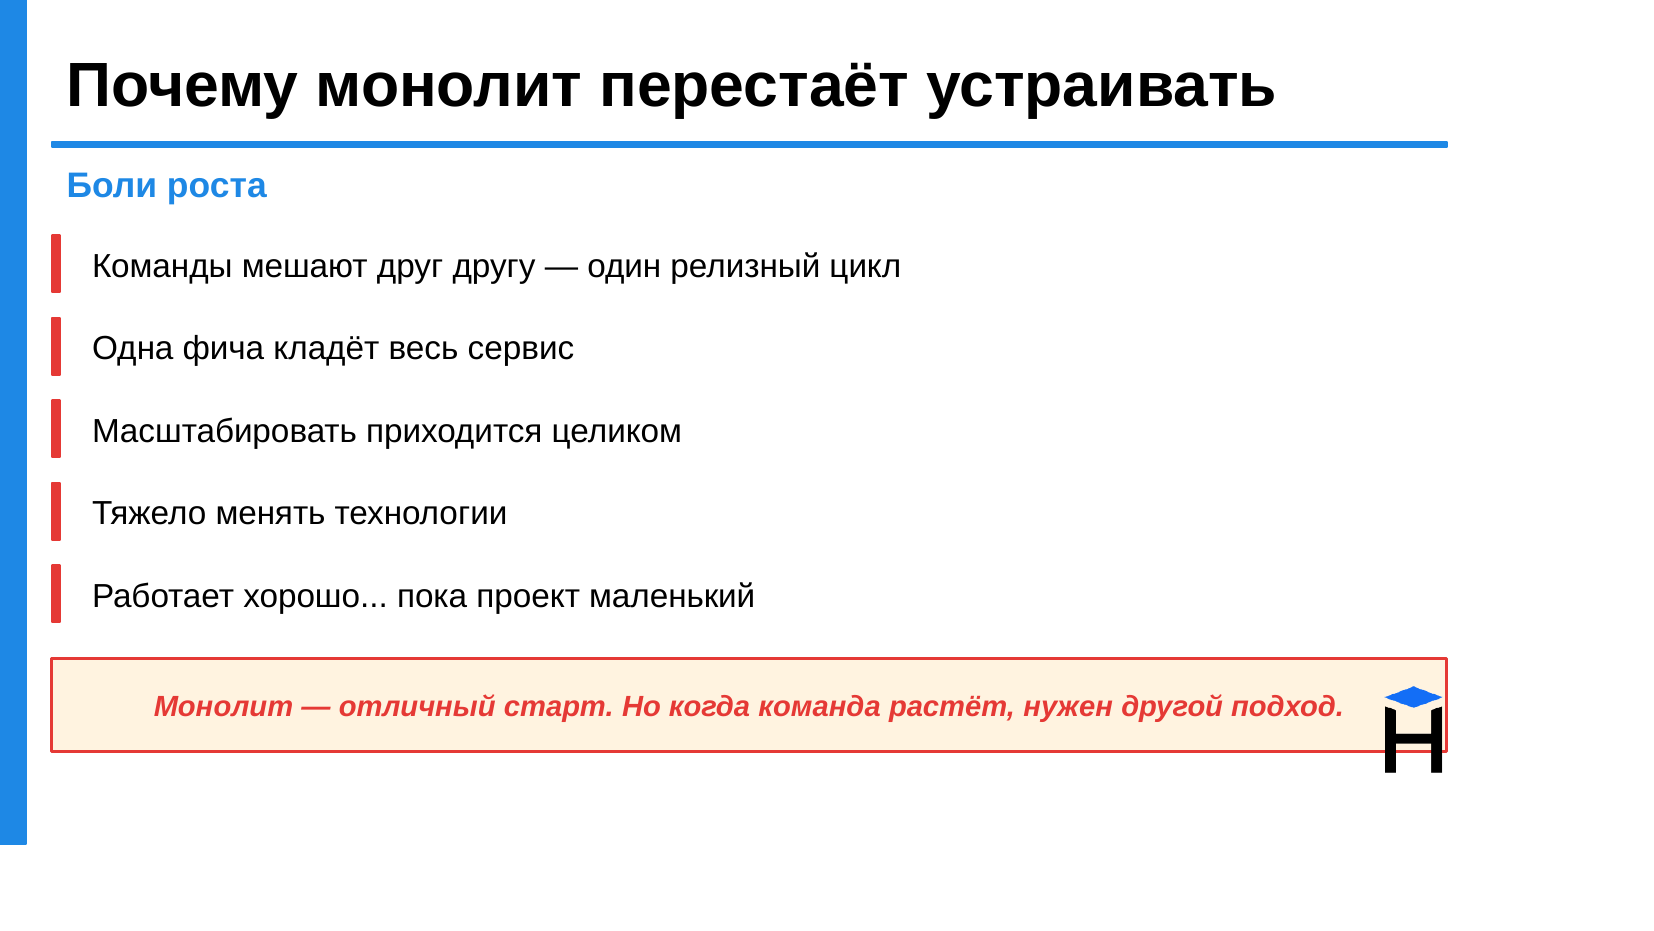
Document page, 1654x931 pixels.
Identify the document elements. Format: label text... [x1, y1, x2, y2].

text_box [51, 142, 1447, 147]
text_box [51, 235, 61, 293]
text_box [51, 318, 61, 375]
text_box Боли роста [51, 152, 652, 213]
text_box [51, 483, 61, 540]
picture [1384, 686, 1443, 773]
text_box Команды мешают друг другу — один релизный цикл [77, 228, 1428, 300]
text_box [51, 658, 74, 752]
text_box [0, 0, 27, 844]
text_box Монолит — отличный старт. Но когда команда растёт, нужен другой подход. [74, 658, 1425, 752]
text_box [51, 565, 61, 623]
text_box Работает хорошо... пока проект маленький [77, 558, 1428, 630]
text_box [1425, 658, 1447, 752]
text_box [51, 400, 61, 458]
text_box Почему монолит перестаёт устраивать [51, 26, 1447, 135]
text_box Одна фича кладёт весь сервис [77, 310, 1428, 383]
text_box Масштабировать приходится целиком [77, 393, 1428, 465]
text_box Тяжело менять технологии [77, 475, 1428, 548]
